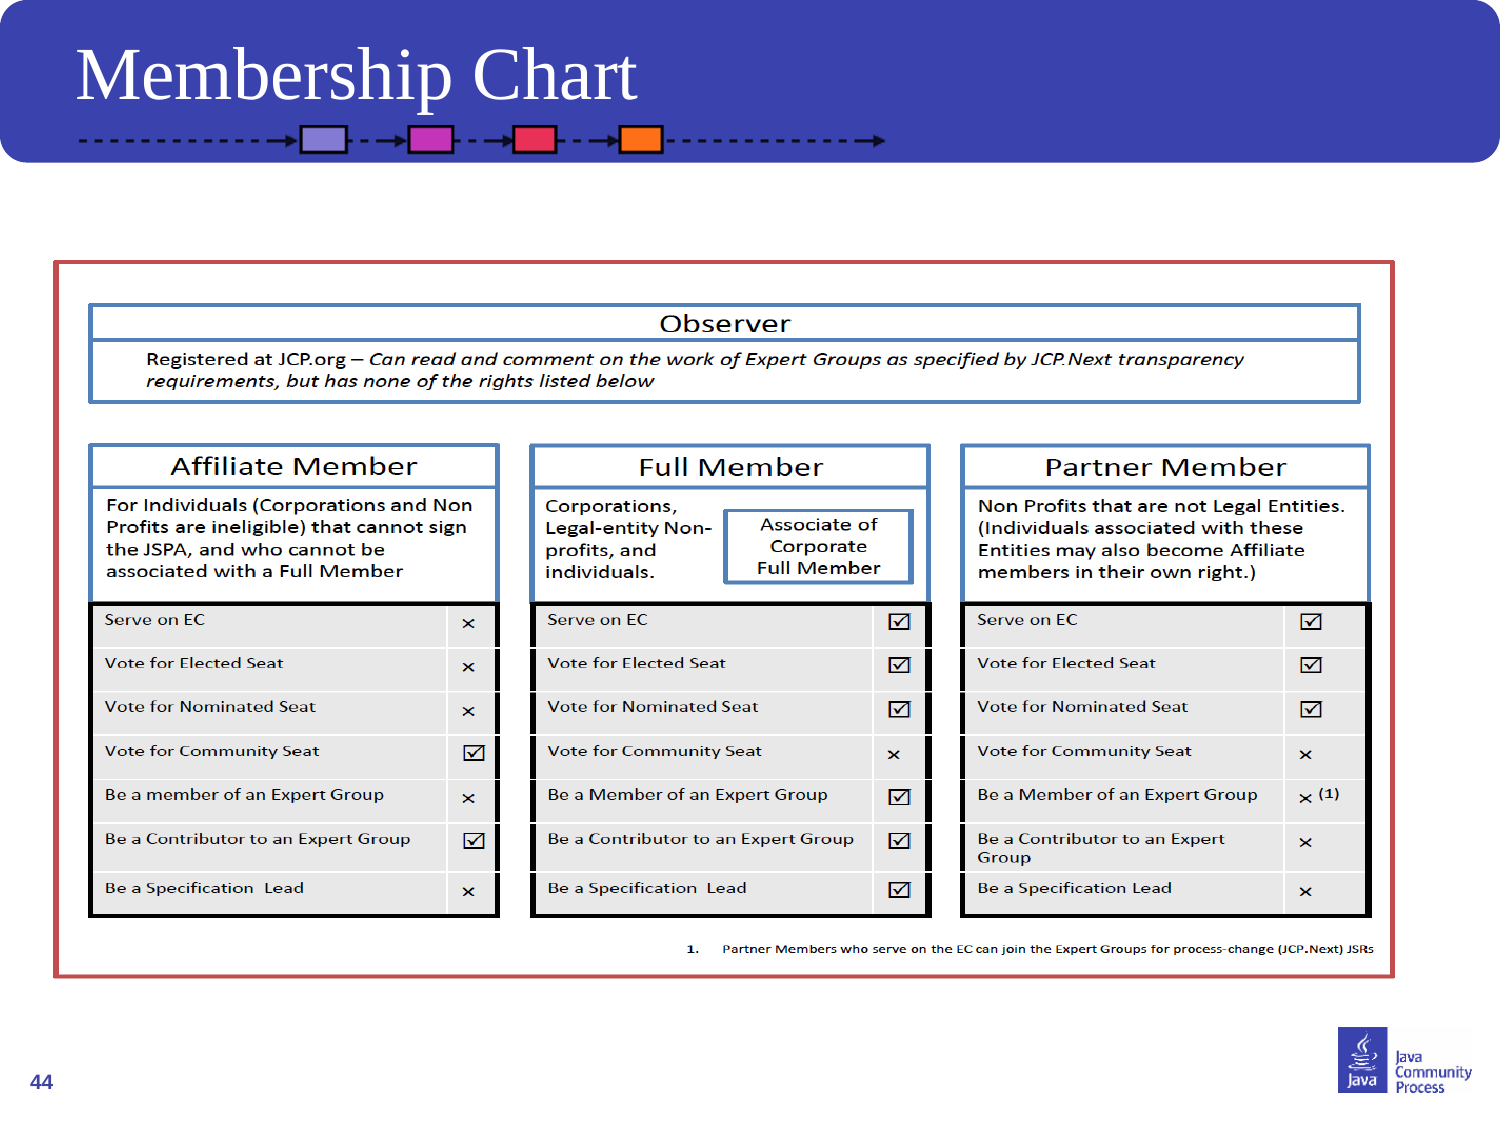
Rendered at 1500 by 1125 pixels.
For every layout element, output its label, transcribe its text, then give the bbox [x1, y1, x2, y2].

title Membership Chart [75, 7, 1348, 150]
picture [37, 224, 1426, 995]
picture [70, 125, 897, 156]
picture [1337, 1026, 1472, 1093]
